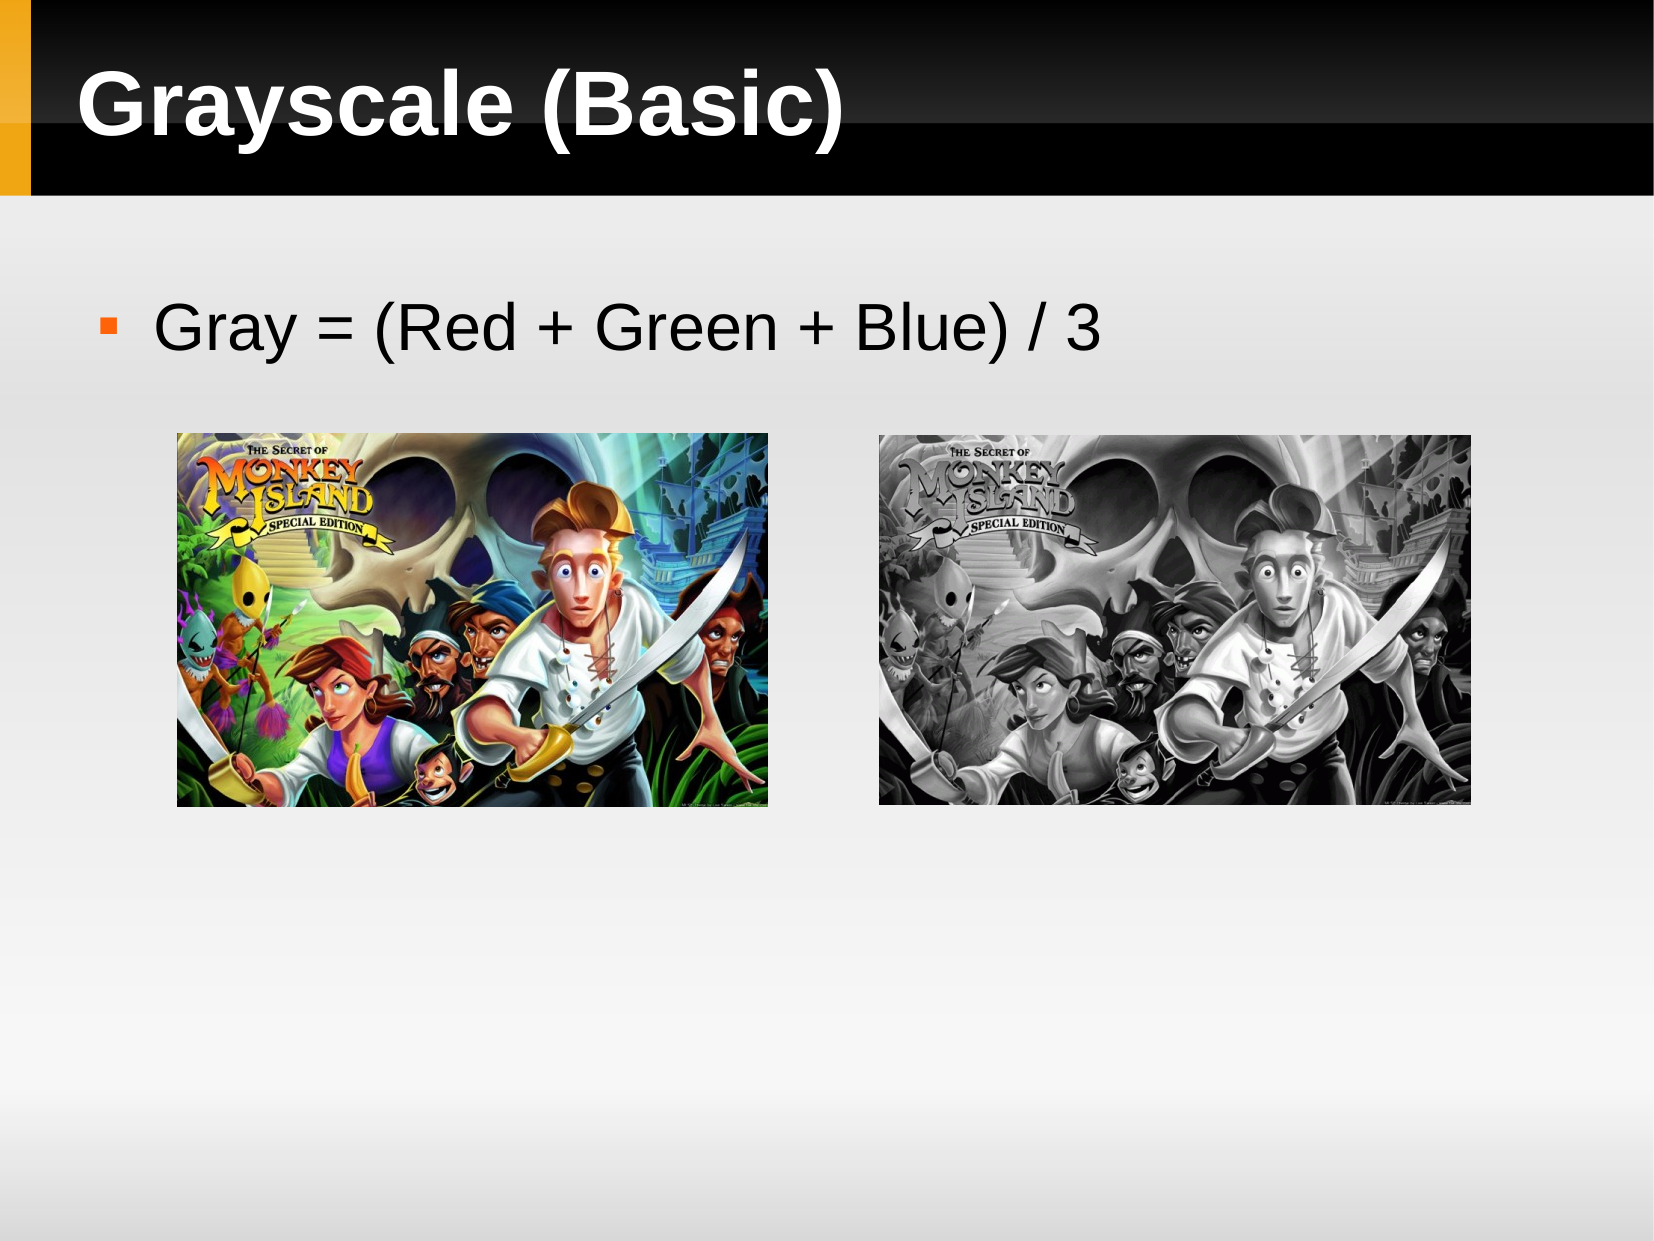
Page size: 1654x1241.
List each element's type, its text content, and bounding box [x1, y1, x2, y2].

list Gray = (Red + Green + Blue) / 3 [82, 290, 1571, 1109]
title Grayscale (Basic) [76, 0, 1565, 208]
picture [0, 0, 1654, 1241]
